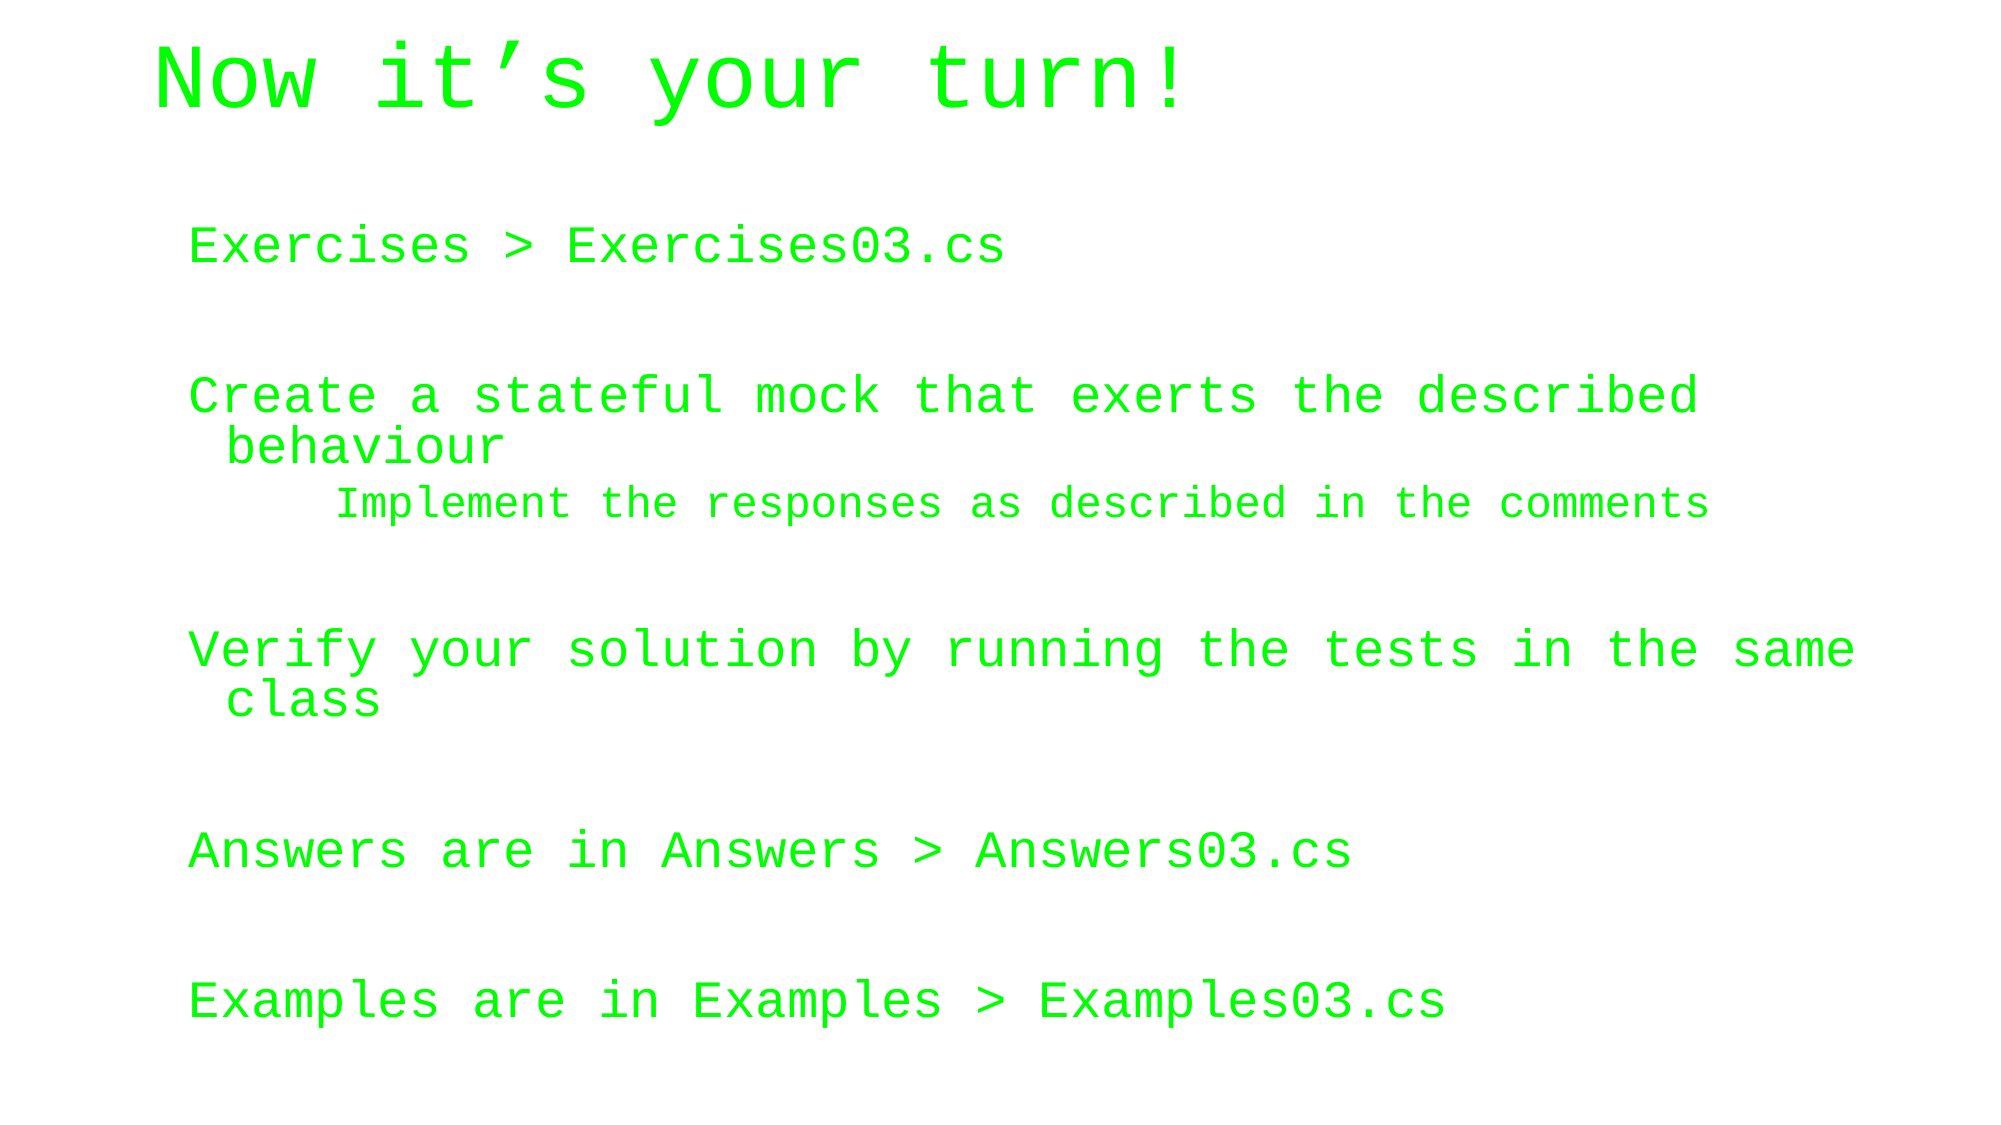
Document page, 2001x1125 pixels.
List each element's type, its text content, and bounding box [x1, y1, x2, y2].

title Now it’s your turn! [137, 18, 1863, 137]
list Exercises > Exercises03.cs Create a stateful mock that exerts the described behaviour Implement the responses as described in the comments Verify your solution by running the tests in the same class Answers are in Answers > Answers03.cs Examples are in Examples > Examples03.cs [137, 214, 1939, 1041]
